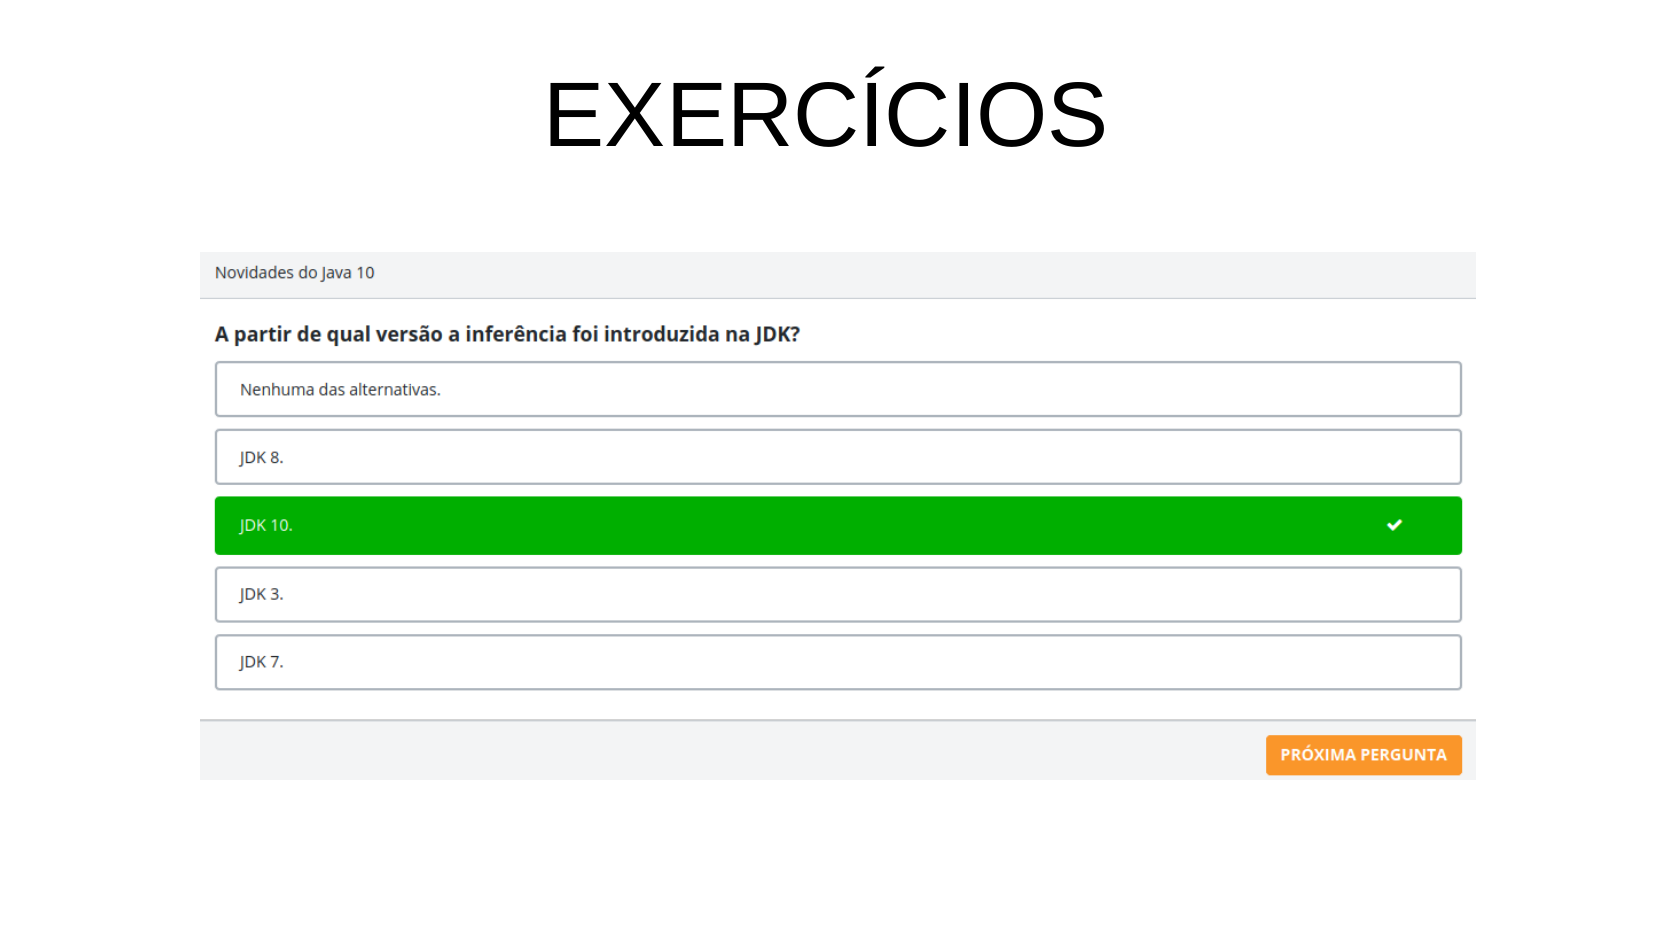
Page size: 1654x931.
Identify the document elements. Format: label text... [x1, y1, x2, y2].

title EXERCÍCIOS [82, 37, 1571, 193]
picture [200, 252, 1476, 780]
